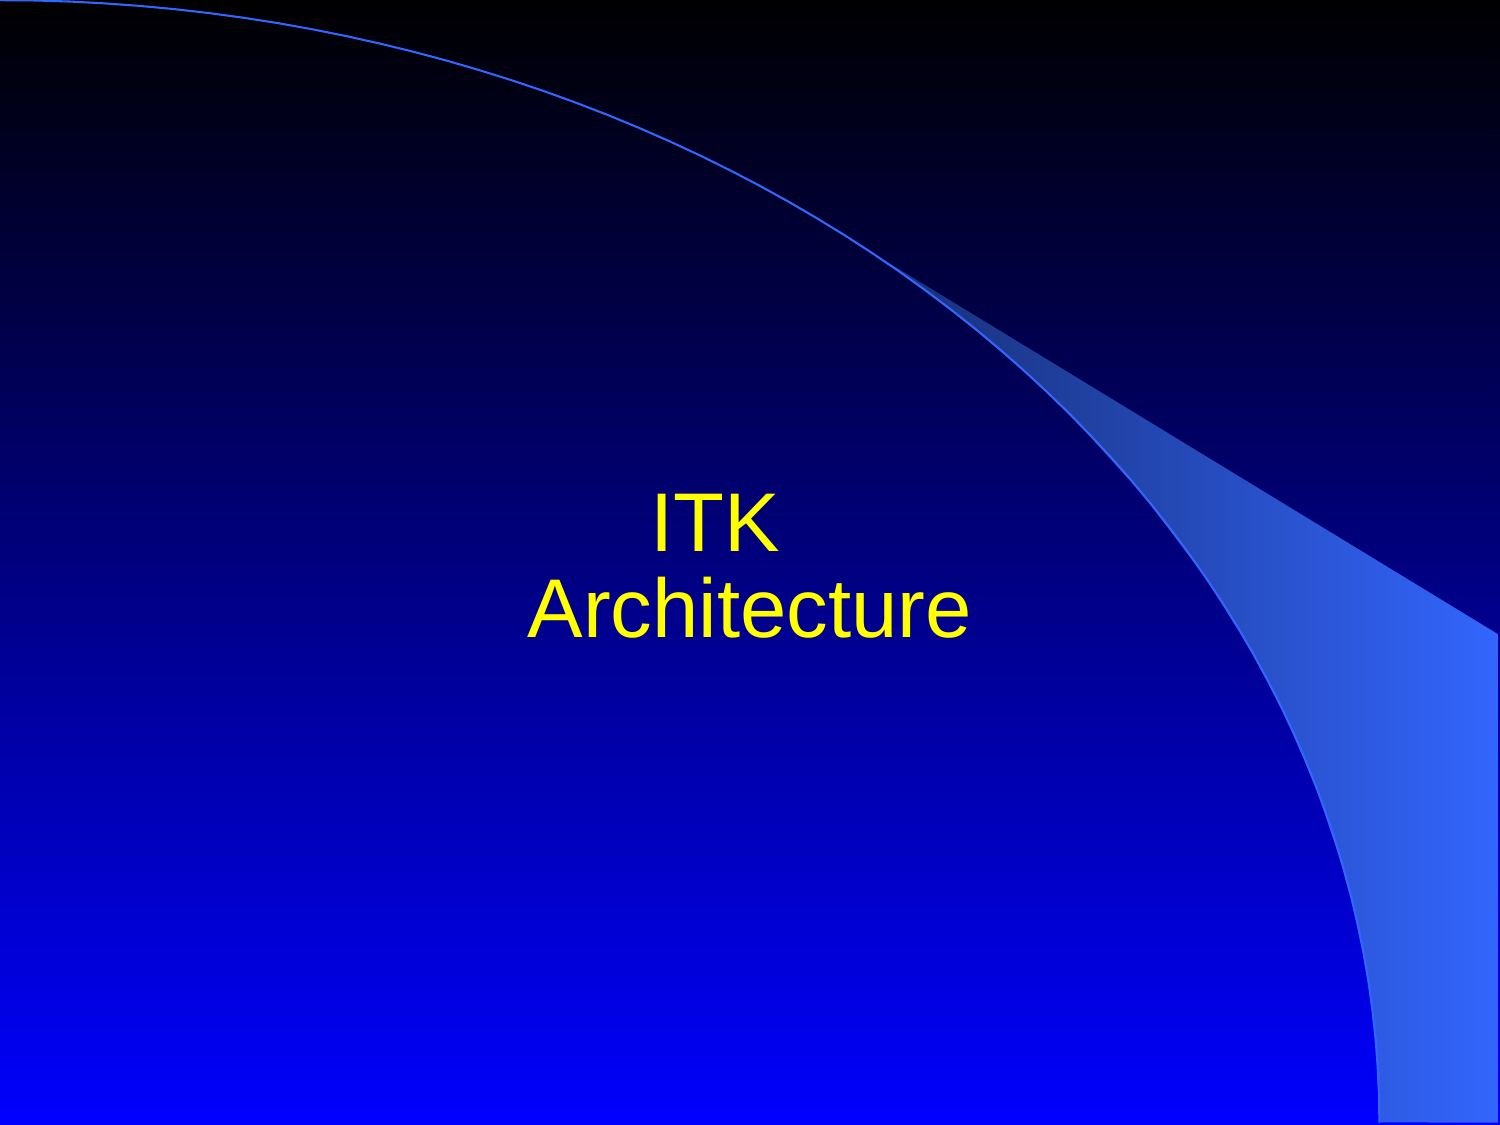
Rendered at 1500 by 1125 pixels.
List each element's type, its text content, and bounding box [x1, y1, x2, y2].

title ITK Architecture [112, 471, 1388, 667]
